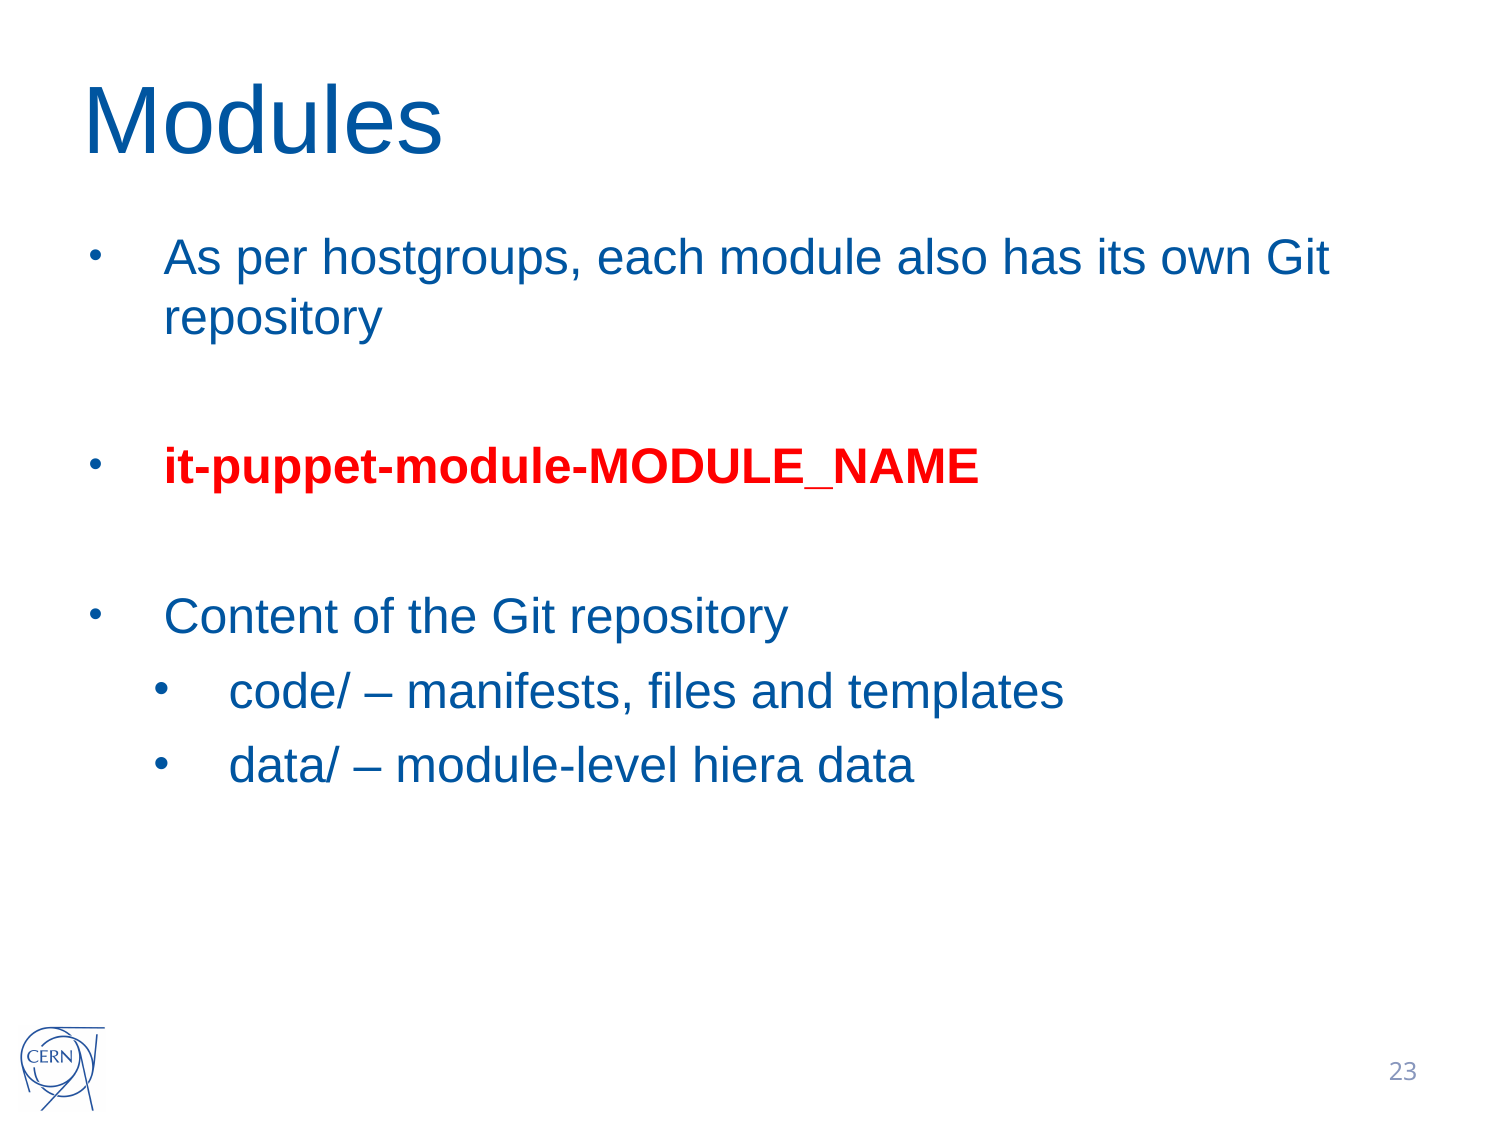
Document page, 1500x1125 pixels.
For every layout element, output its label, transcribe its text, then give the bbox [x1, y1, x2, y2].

list As per hostgroups, each module also has its own Git repository it-puppet-module-MODULE_NAME Content of the Git repository code/ – manifests, files and templates data/ – module-level hiera data [75, 217, 1425, 1125]
picture [18, 1025, 75, 1112]
title Modules [75, 13, 1425, 217]
slide_number <number> [1342, 1051, 1425, 1095]
